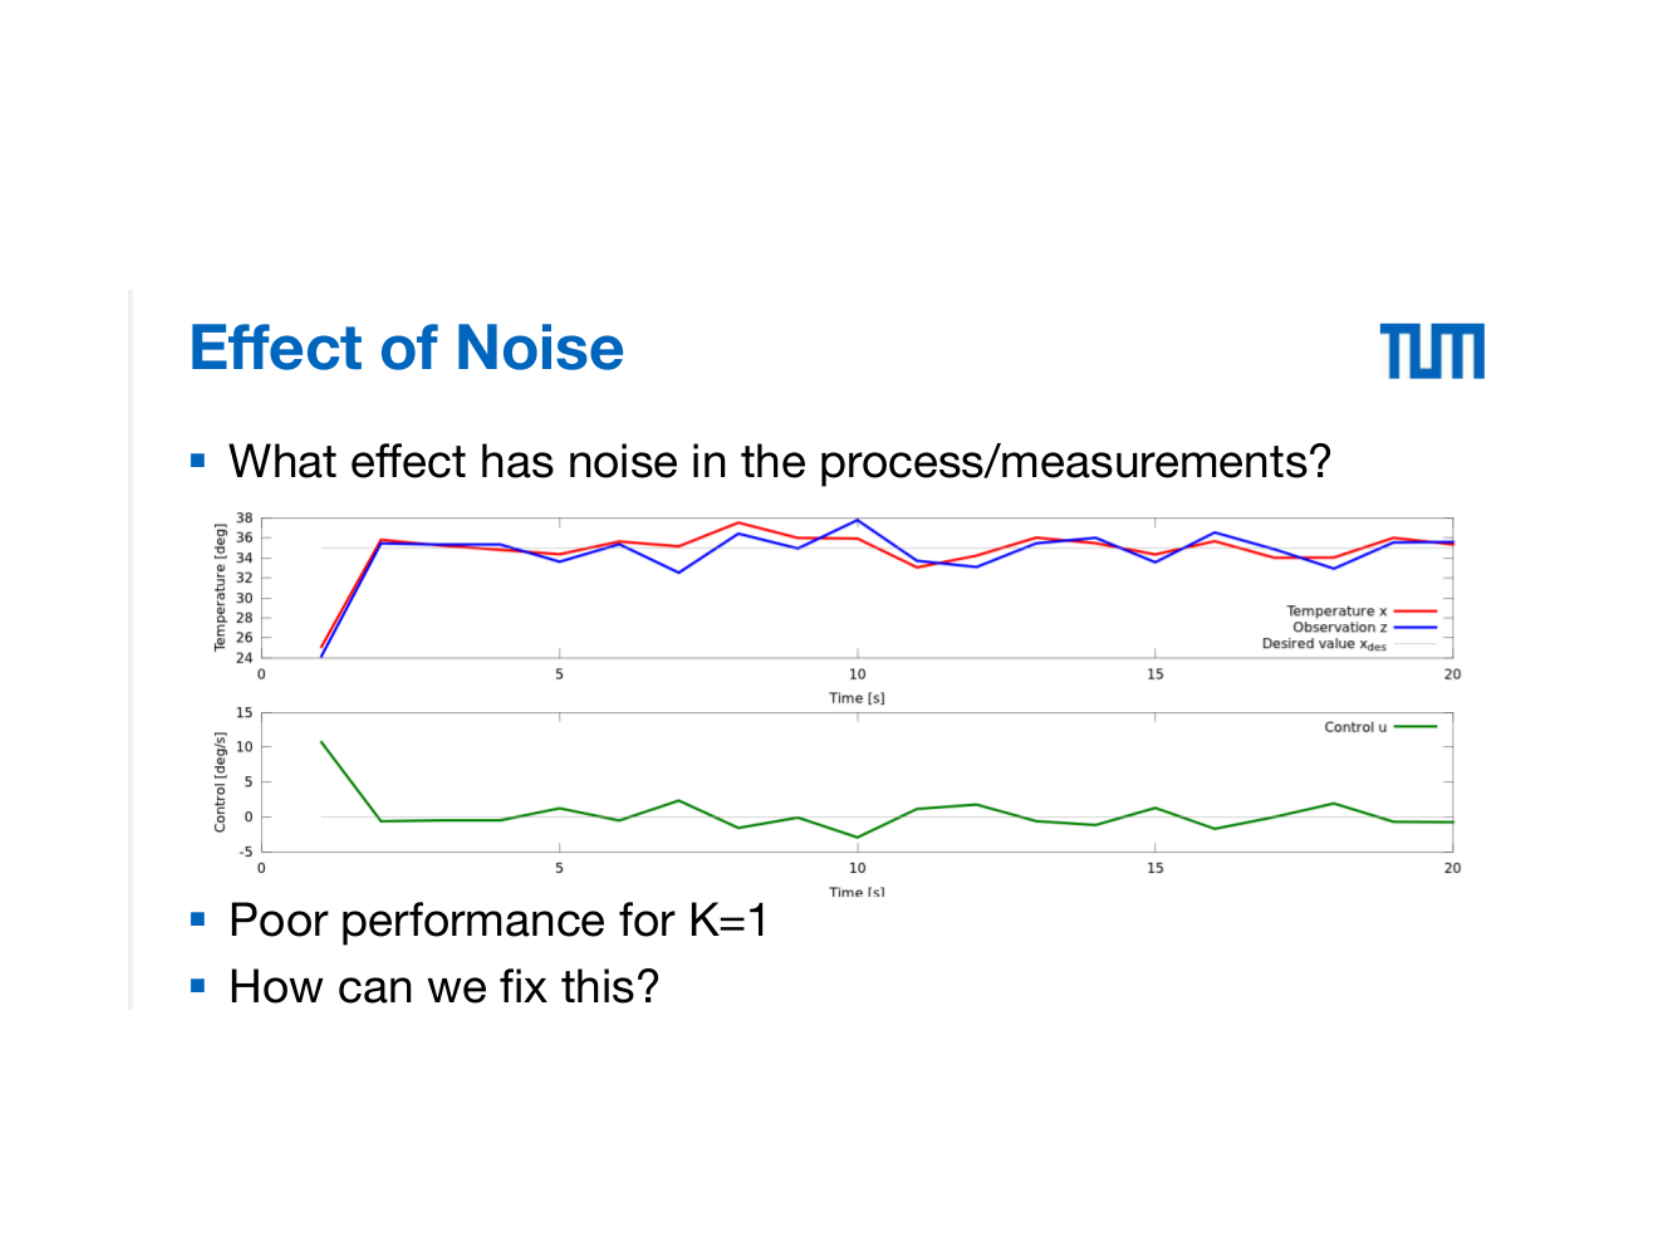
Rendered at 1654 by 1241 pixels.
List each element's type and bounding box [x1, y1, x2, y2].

picture [128, 290, 1525, 1010]
